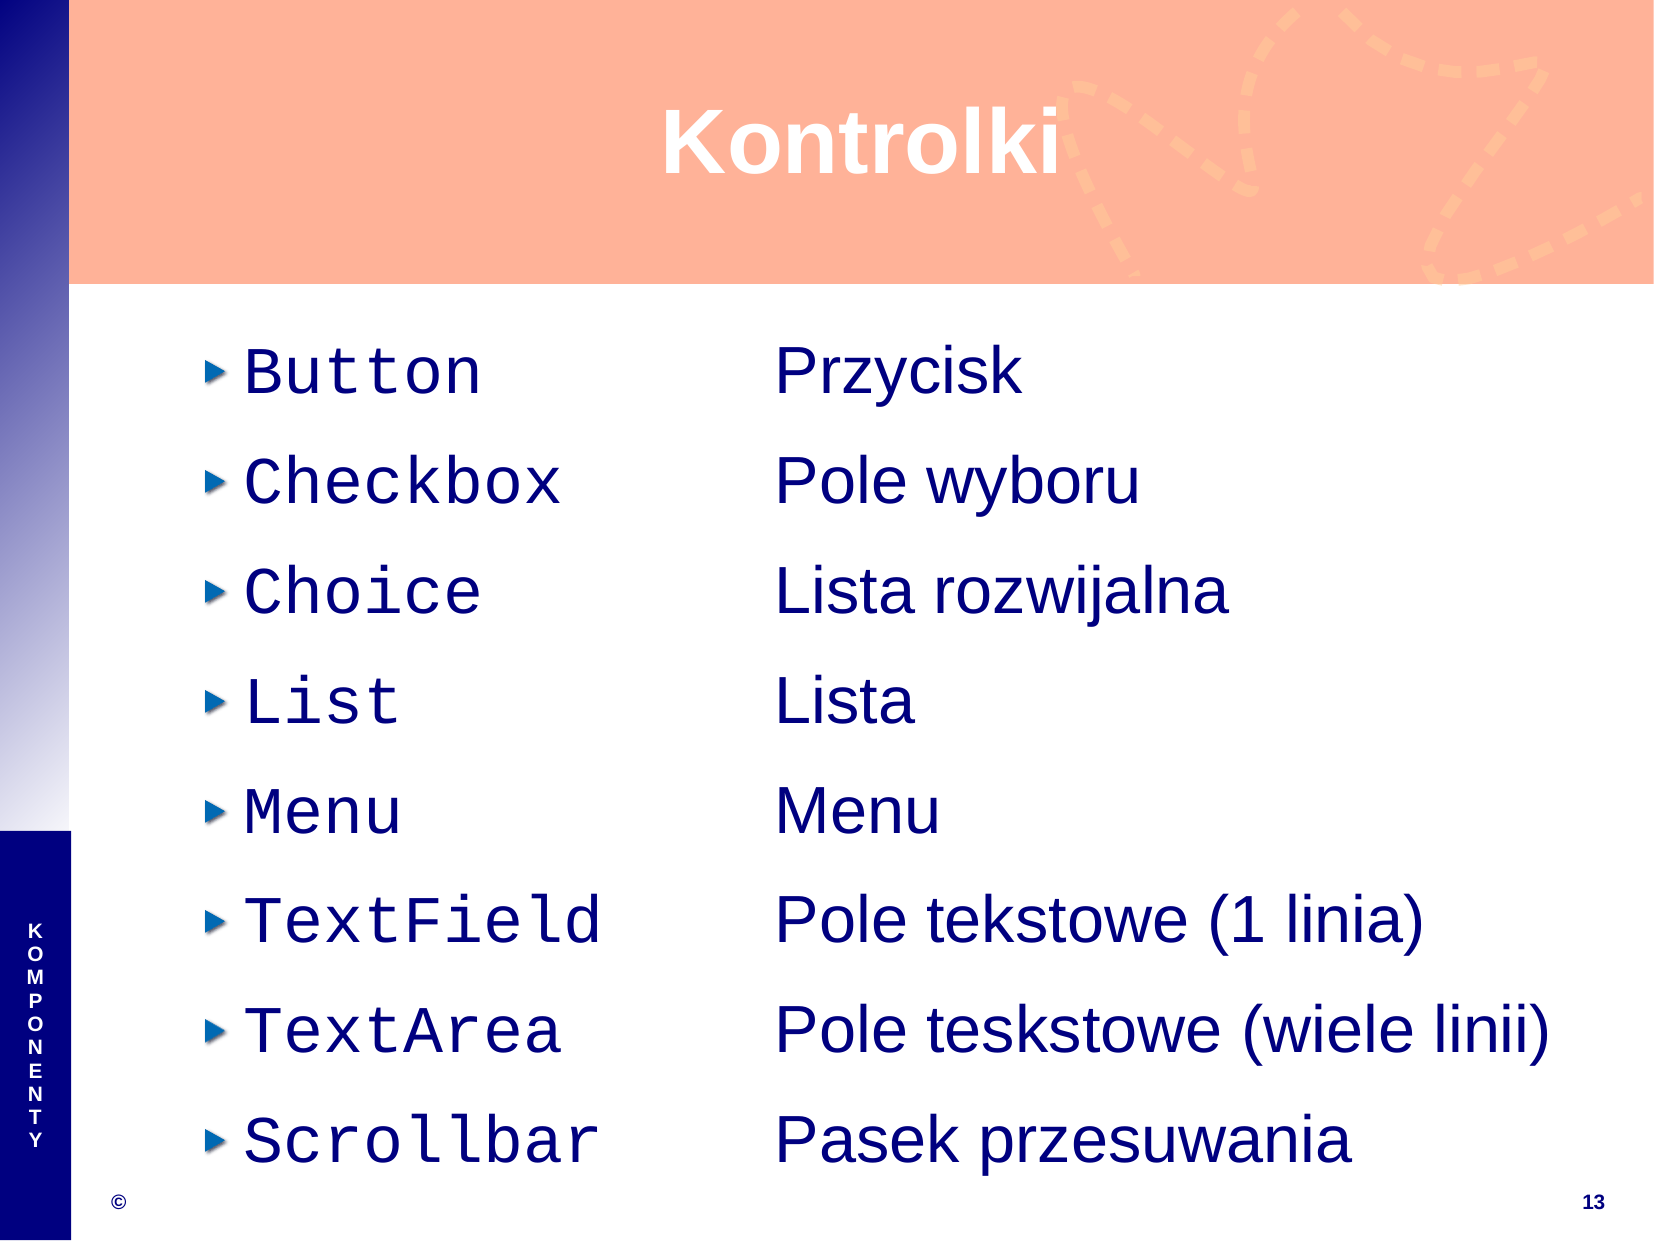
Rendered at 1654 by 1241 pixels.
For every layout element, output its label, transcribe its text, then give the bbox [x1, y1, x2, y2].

list Button Przycisk Checkbox Pole wyboru Choice Lista rozwijalna List Lista Menu Menu TextField Pole tekstowe (1 linia) TextArea Pole teskstowe (wiele linii) Scrollbar Pasek przesuwania [172, 332, 1553, 1183]
text_box K O M P O N E N T Y [0, 830, 71, 1241]
title Kontrolki [70, 37, 1654, 246]
